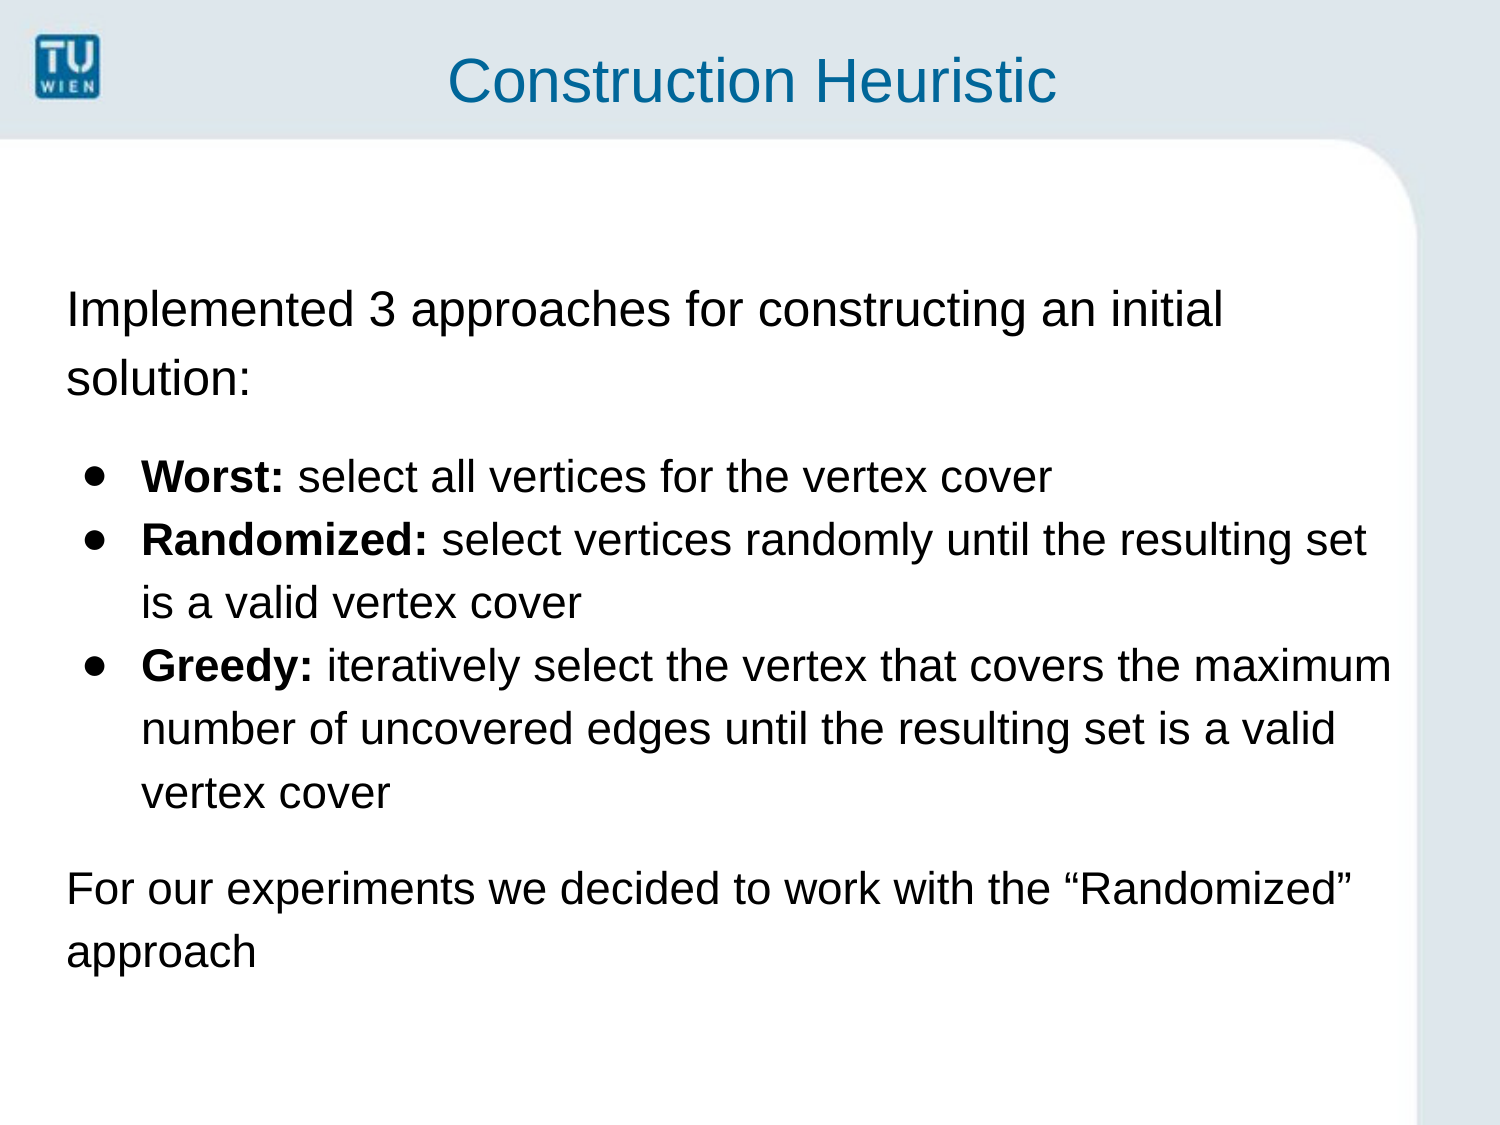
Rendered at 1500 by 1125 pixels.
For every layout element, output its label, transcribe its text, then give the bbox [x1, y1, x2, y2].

text_box Construction Heuristic [192, 24, 1313, 135]
list Implemented 3 approaches for constructing an initial solution: Worst: select all vertices for the vertex cover Randomized: select vertices randomly until the resulting set is a valid vertex cover Greedy: iteratively select the vertex that covers the maximum number of uncovered edges until the resulting set is a valid vertex cover For our experiments we decided to work with the “Randomized” approach [51, 252, 1422, 1044]
picture [0, 0, 1500, 1125]
